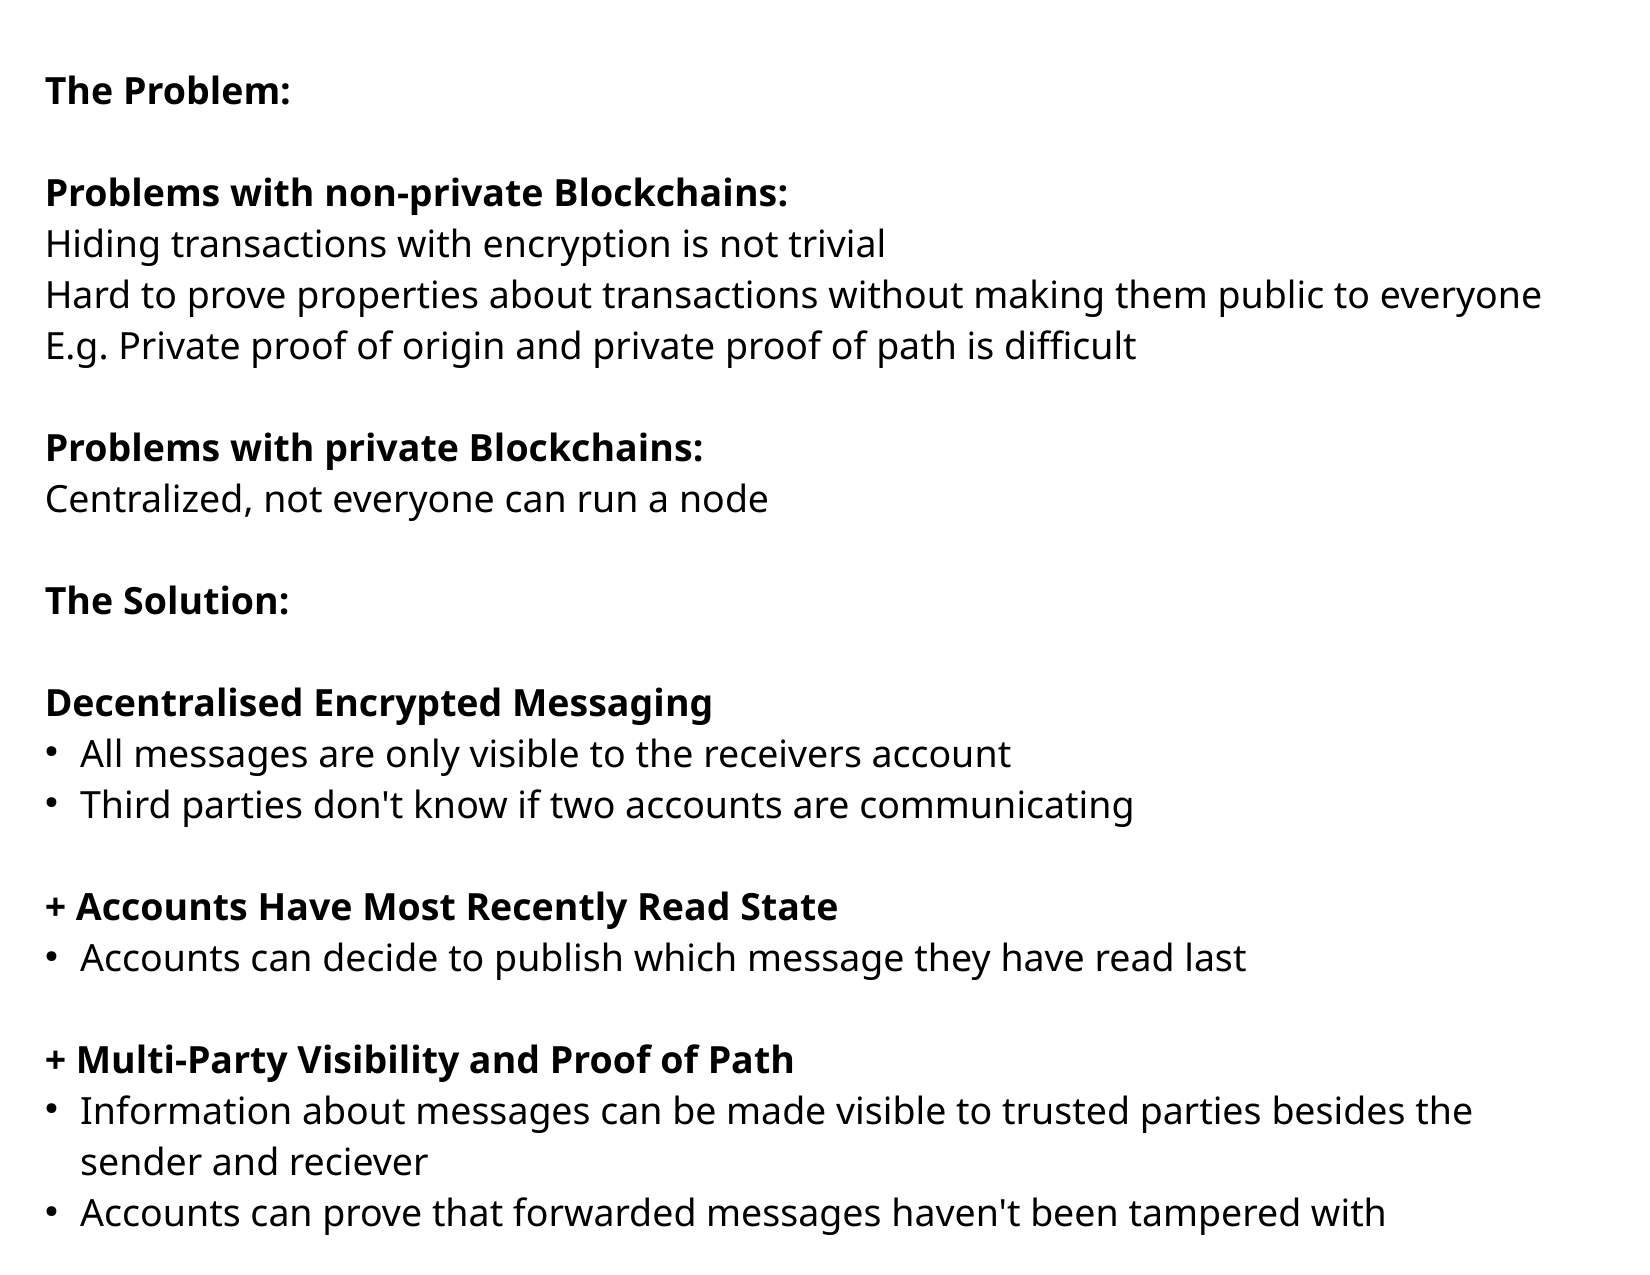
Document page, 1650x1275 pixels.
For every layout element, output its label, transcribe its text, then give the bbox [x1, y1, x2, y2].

text_box The Problem: Problems with non-private Blockchains: Hiding transactions with encryption is not trivial Hard to prove properties about transactions without making them public to everyone E.g. Private proof of origin and private proof of path is difficult Problems with private Blockchains: Centralized, not everyone can run a node The Solution: Decentralised Encrypted Messaging All messages are only visible to the receivers account Third parties don't know if two accounts are communicating + Accounts Have Most Recently Read State Accounts can decide to publish which message they have read last + Multi-Party Visibility and Proof of Path Information about messages can be made visible to trusted parties besides the sender and reciever Accounts can prove that forwarded messages haven't been tampered with [30, 56, 1591, 1113]
